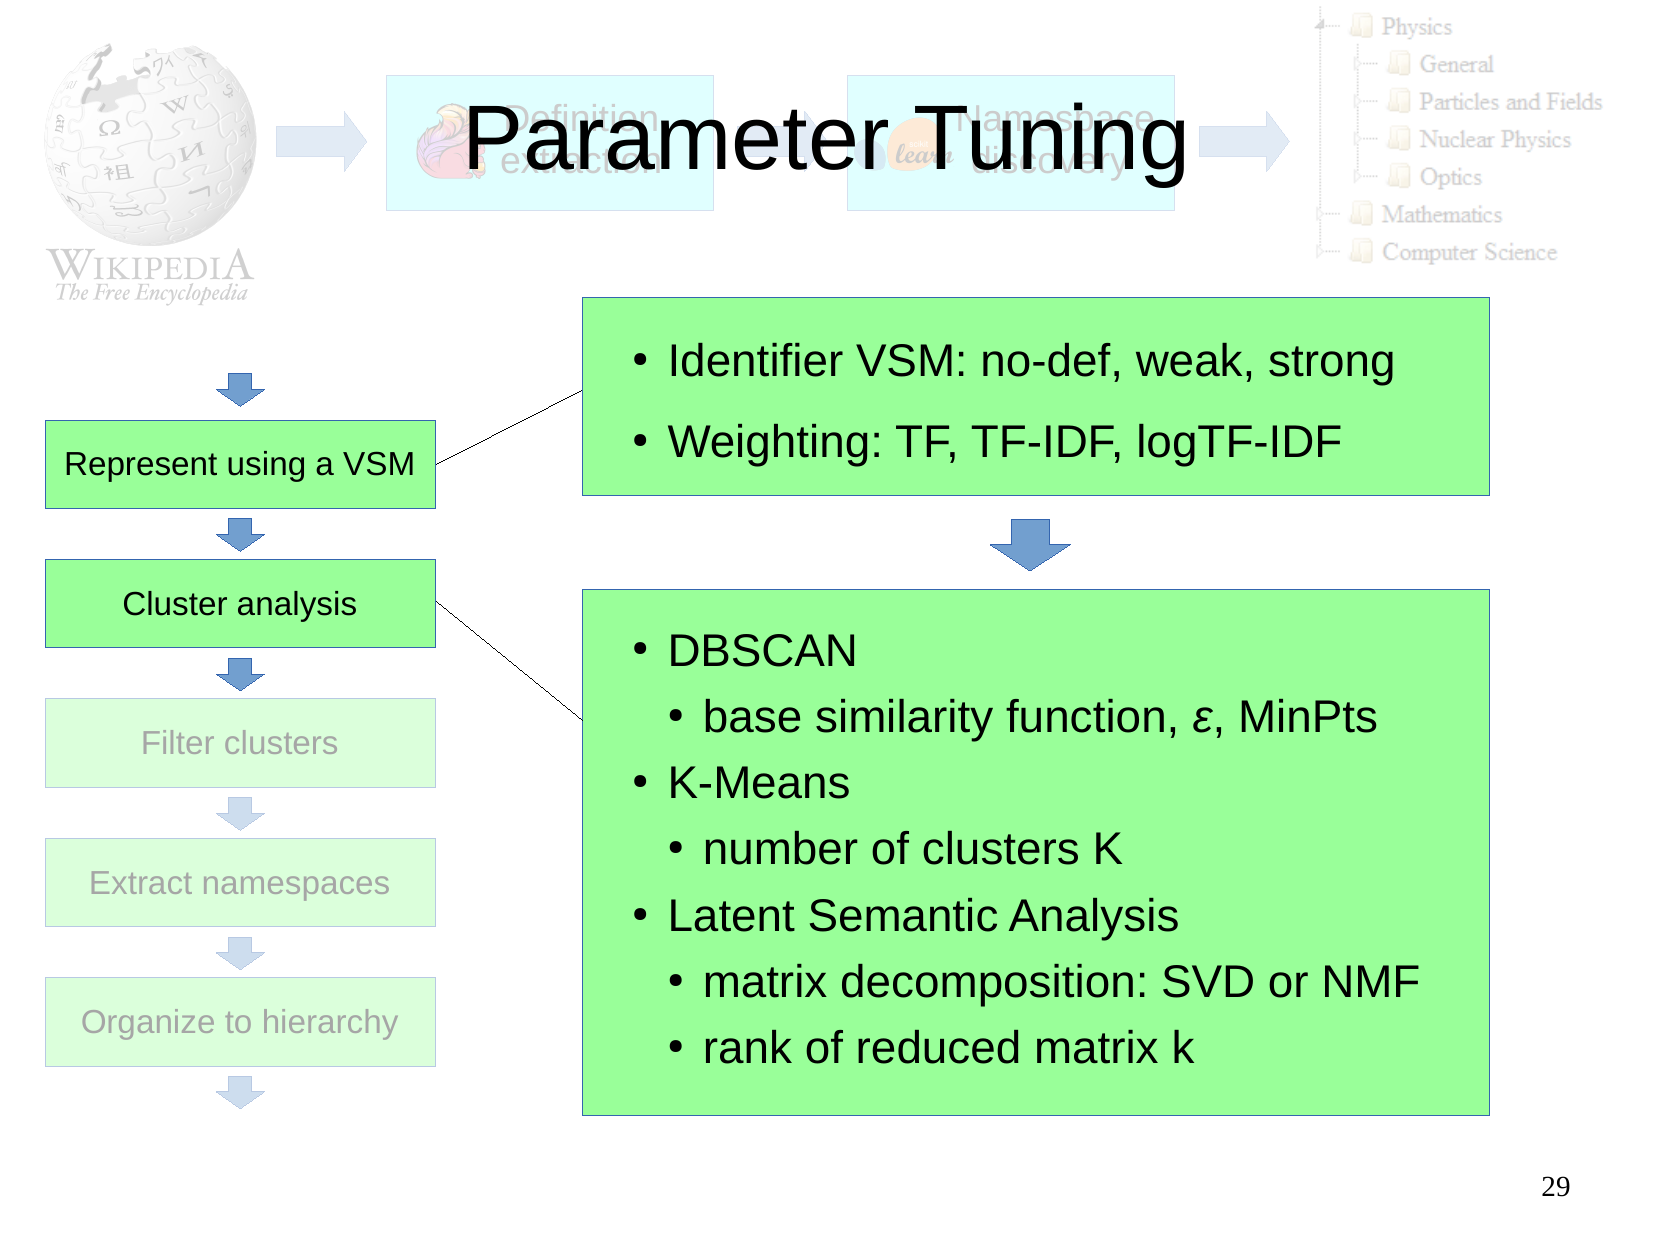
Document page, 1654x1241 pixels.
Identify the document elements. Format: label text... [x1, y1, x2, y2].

text_box [216, 518, 265, 552]
text_box [216, 658, 265, 691]
text_box Identifier VSM: no-def, weak, strong Weighting: TF, TF-IDF, logTF-IDF [617, 327, 1412, 475]
text_box [216, 373, 265, 407]
text_box [990, 519, 1071, 571]
text_box [582, 589, 1490, 1116]
text_box Represent using a VSM [45, 420, 436, 509]
text_box DBSCAN base similarity function, ε, MinPts K-Means number of clusters K Latent Semantic Analysis matrix decomposition: SVD or NMF rank of reduced matrix k [617, 617, 1436, 1080]
title Parameter Tuning [82, 49, 1571, 226]
text_box Cluster analysis [45, 559, 436, 648]
text_box [0, 0, 1654, 496]
text_box [30, 695, 451, 1146]
